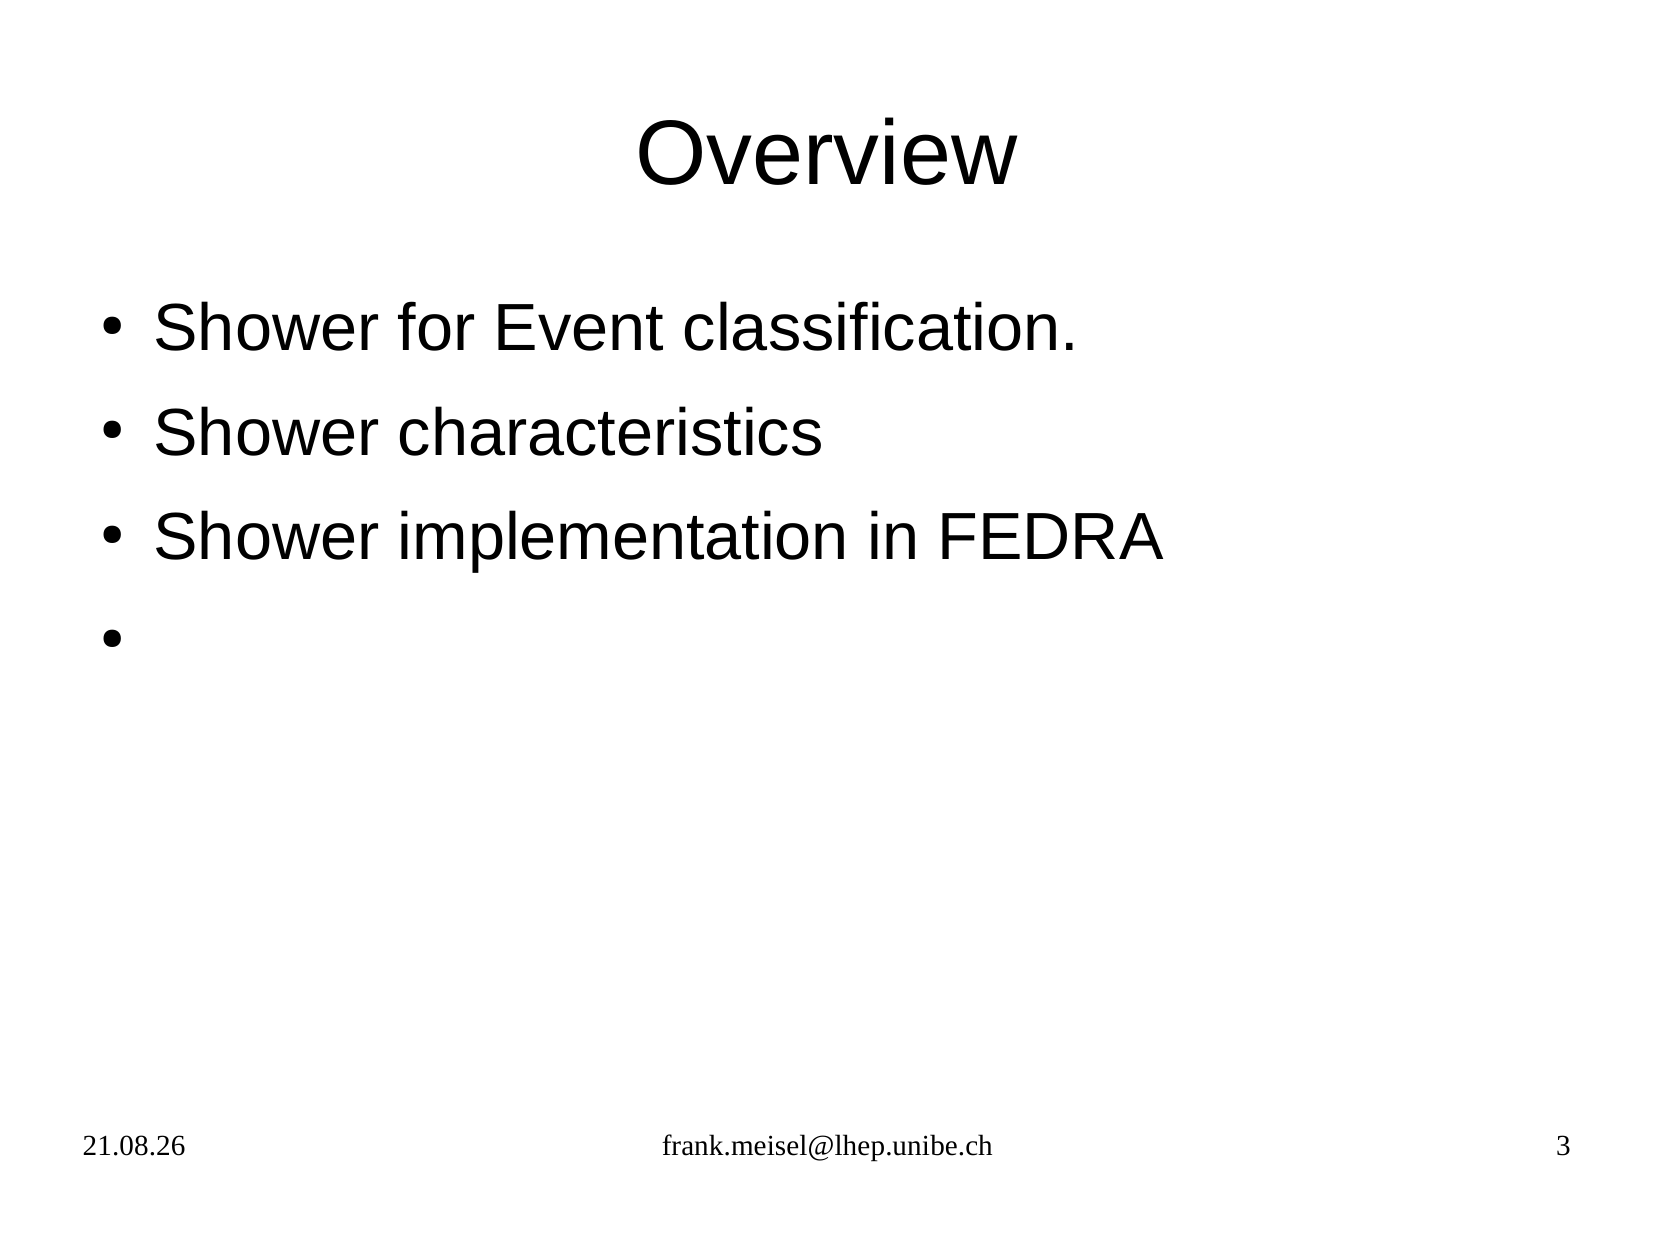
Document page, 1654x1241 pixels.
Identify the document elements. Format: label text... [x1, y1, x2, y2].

list Shower for Event classification. Shower characteristics Shower implementation in FEDRA [82, 290, 1571, 1109]
title Overview [82, 56, 1571, 250]
